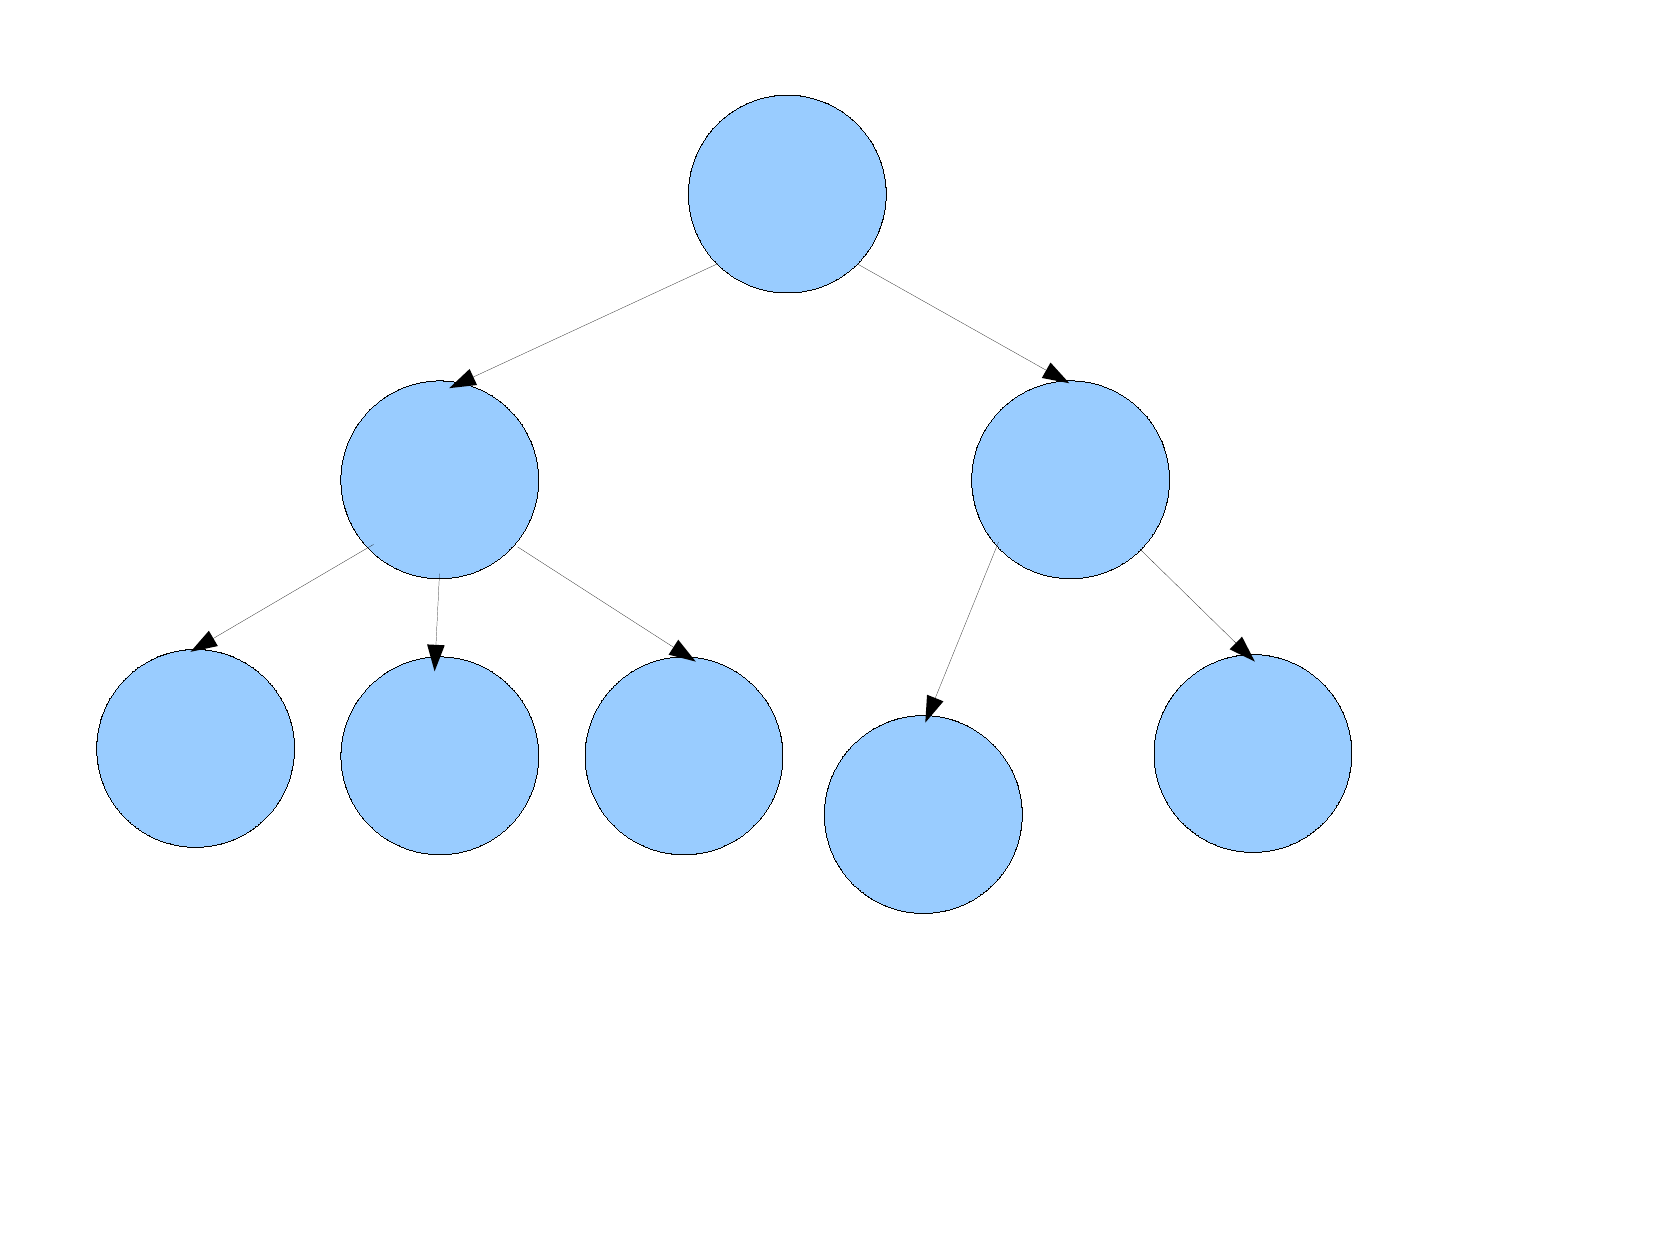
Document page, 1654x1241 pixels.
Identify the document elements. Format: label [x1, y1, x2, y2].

text_box [585, 657, 783, 855]
text_box [971, 380, 1170, 579]
text_box [1154, 654, 1352, 853]
text_box [340, 656, 539, 855]
text_box [824, 715, 1023, 914]
text_box [340, 380, 539, 579]
text_box [688, 95, 887, 293]
text_box [96, 649, 295, 848]
